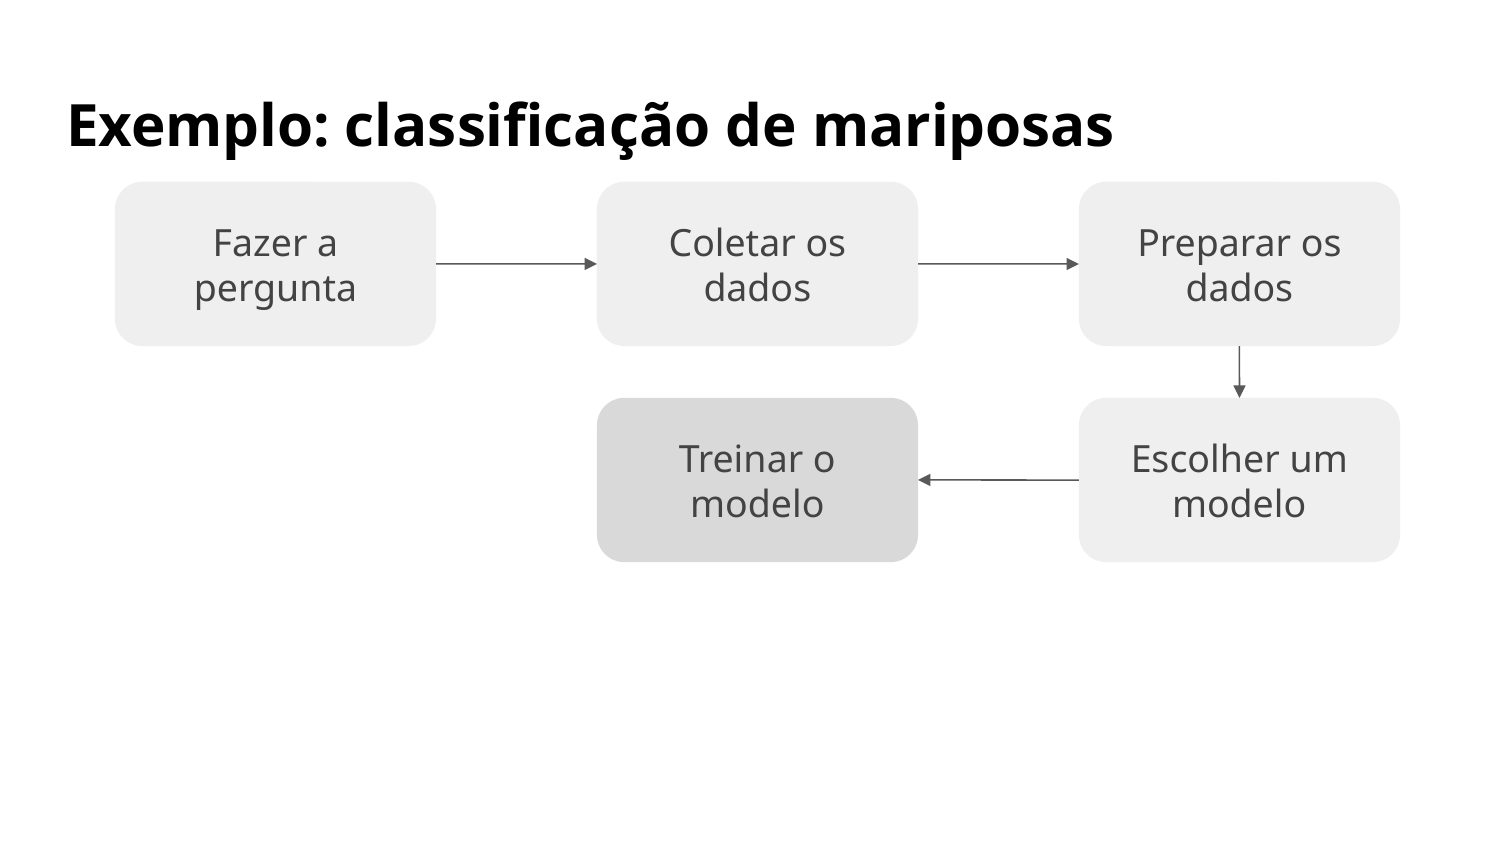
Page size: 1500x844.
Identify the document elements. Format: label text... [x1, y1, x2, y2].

text_box Escolher um modelo [1078, 397, 1401, 563]
text_box Preparar os dados [1078, 181, 1401, 347]
text_box Treinar o modelo [596, 397, 919, 563]
text_box Coletar os dados [596, 181, 919, 347]
title Exemplo: classificação de mariposas [51, 72, 1449, 167]
text_box Fazer a pergunta [114, 181, 437, 347]
